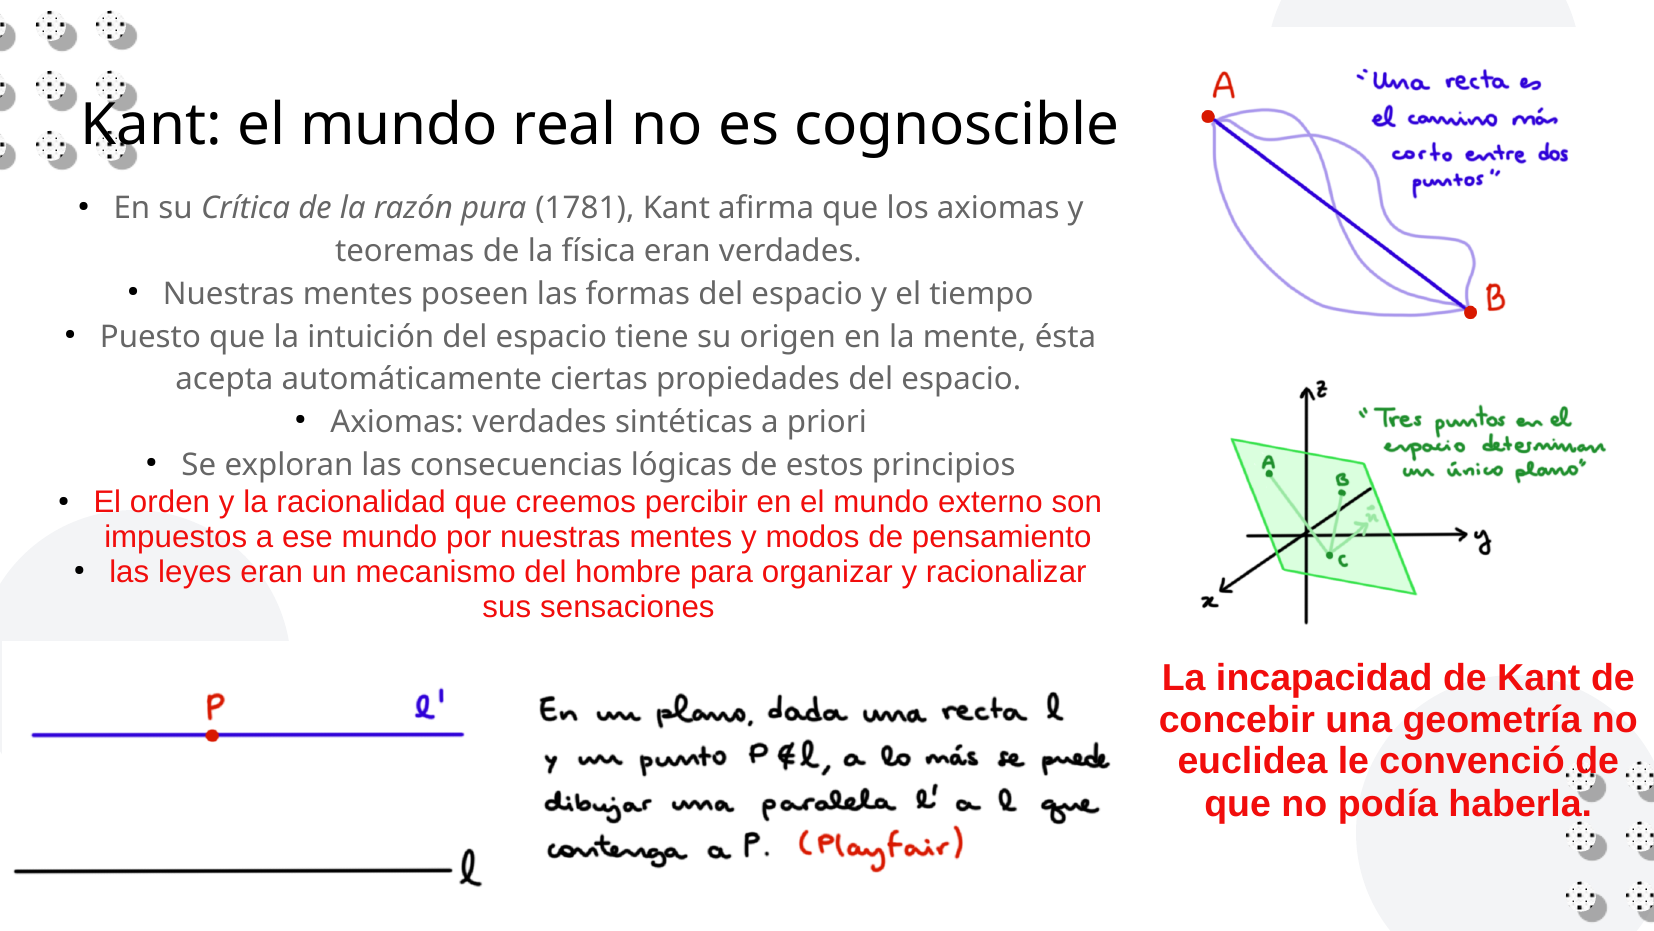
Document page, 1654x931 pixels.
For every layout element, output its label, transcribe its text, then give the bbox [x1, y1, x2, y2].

text_box En su Crítica de la razón pura (1781), Kant afirma que los axiomas y teoremas de la física eran verdades. Nuestras mentes poseen las formas del espacio y el tiempo Puesto que la intuición del espacio tiene su origen en la mente, ésta acepta automáticamente ciertas propiedades del espacio. Axiomas: verdades sintéticas a priori Se exploran las consecuencias lógicas de estos principios El orden y la racionalidad que creemos percibir en el mundo externo son impuestos a ese mundo por nuestras mentes y modos de pensamiento las leyes eran un mecanismo del hombre para organizar y racionalizar sus sensaciones [37, 177, 1126, 641]
text_box La incapacidad de Kant de concebir una geometría no euclidea le convenció de que no podía haberla. [1143, 648, 1654, 901]
picture [35, 10, 66, 41]
picture [40, 70, 62, 75]
picture [1626, 901, 1654, 912]
picture [1566, 901, 1596, 912]
text_box Kant: el mundo real no es cognoscible [0, 75, 1171, 294]
picture [0, 13, 6, 38]
picture [95, 10, 126, 41]
picture [2, 641, 1126, 901]
picture [100, 70, 122, 75]
picture [1171, 27, 1613, 638]
